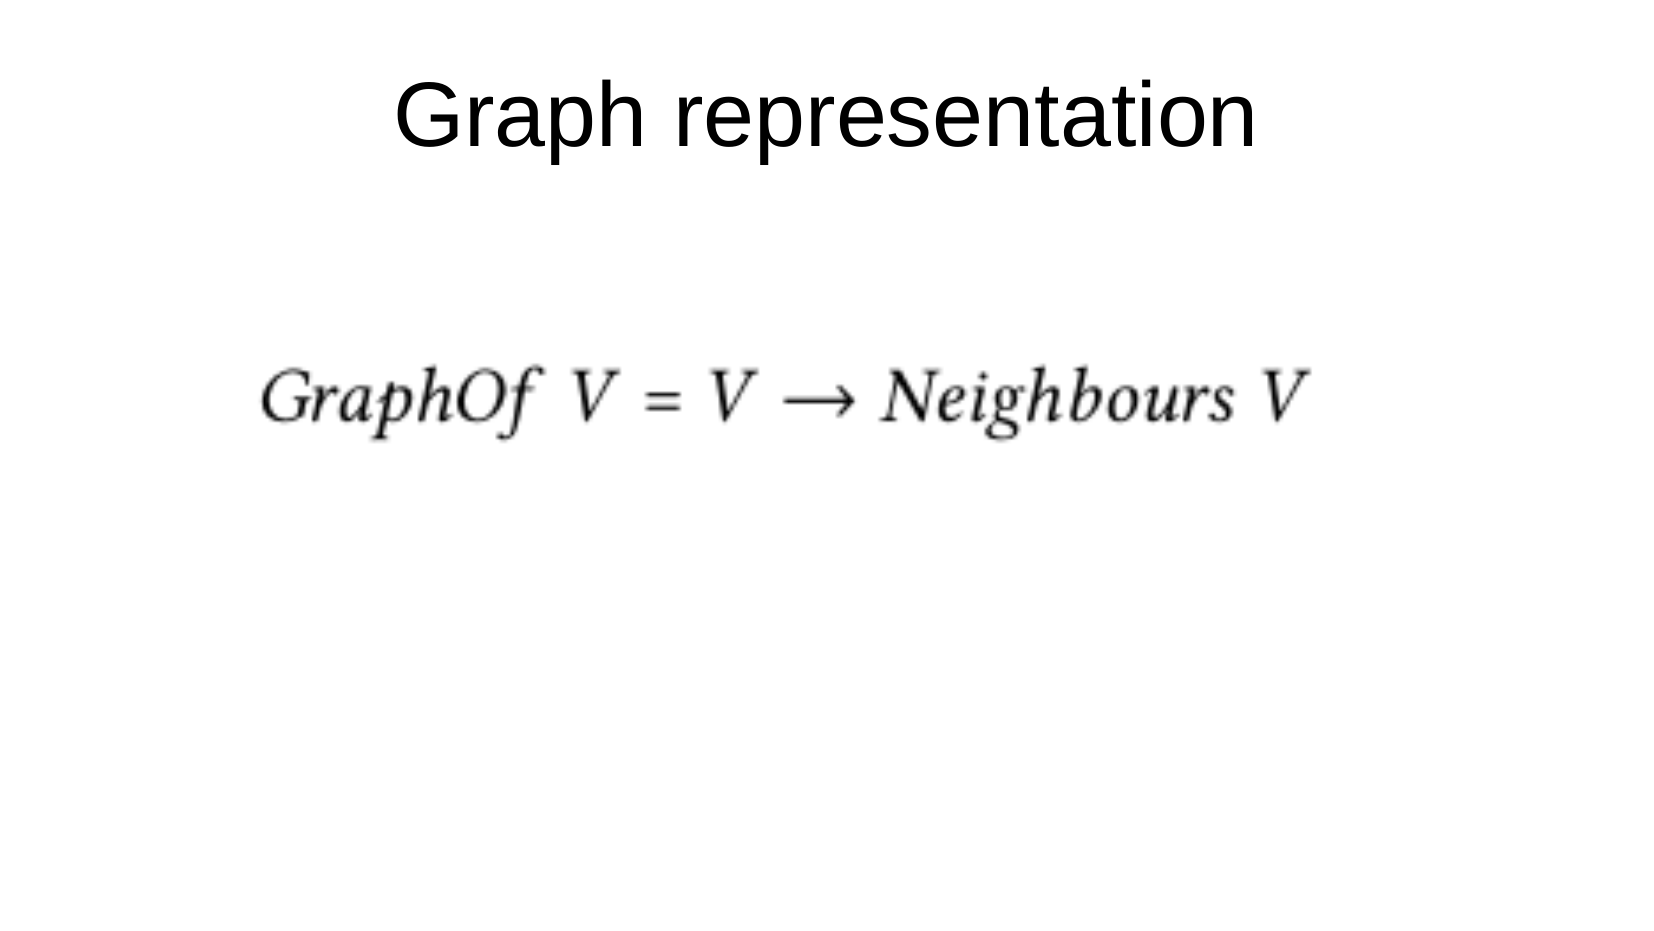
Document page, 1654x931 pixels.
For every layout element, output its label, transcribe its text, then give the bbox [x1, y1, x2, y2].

title Graph representation [82, 37, 1571, 193]
picture [225, 337, 1351, 465]
